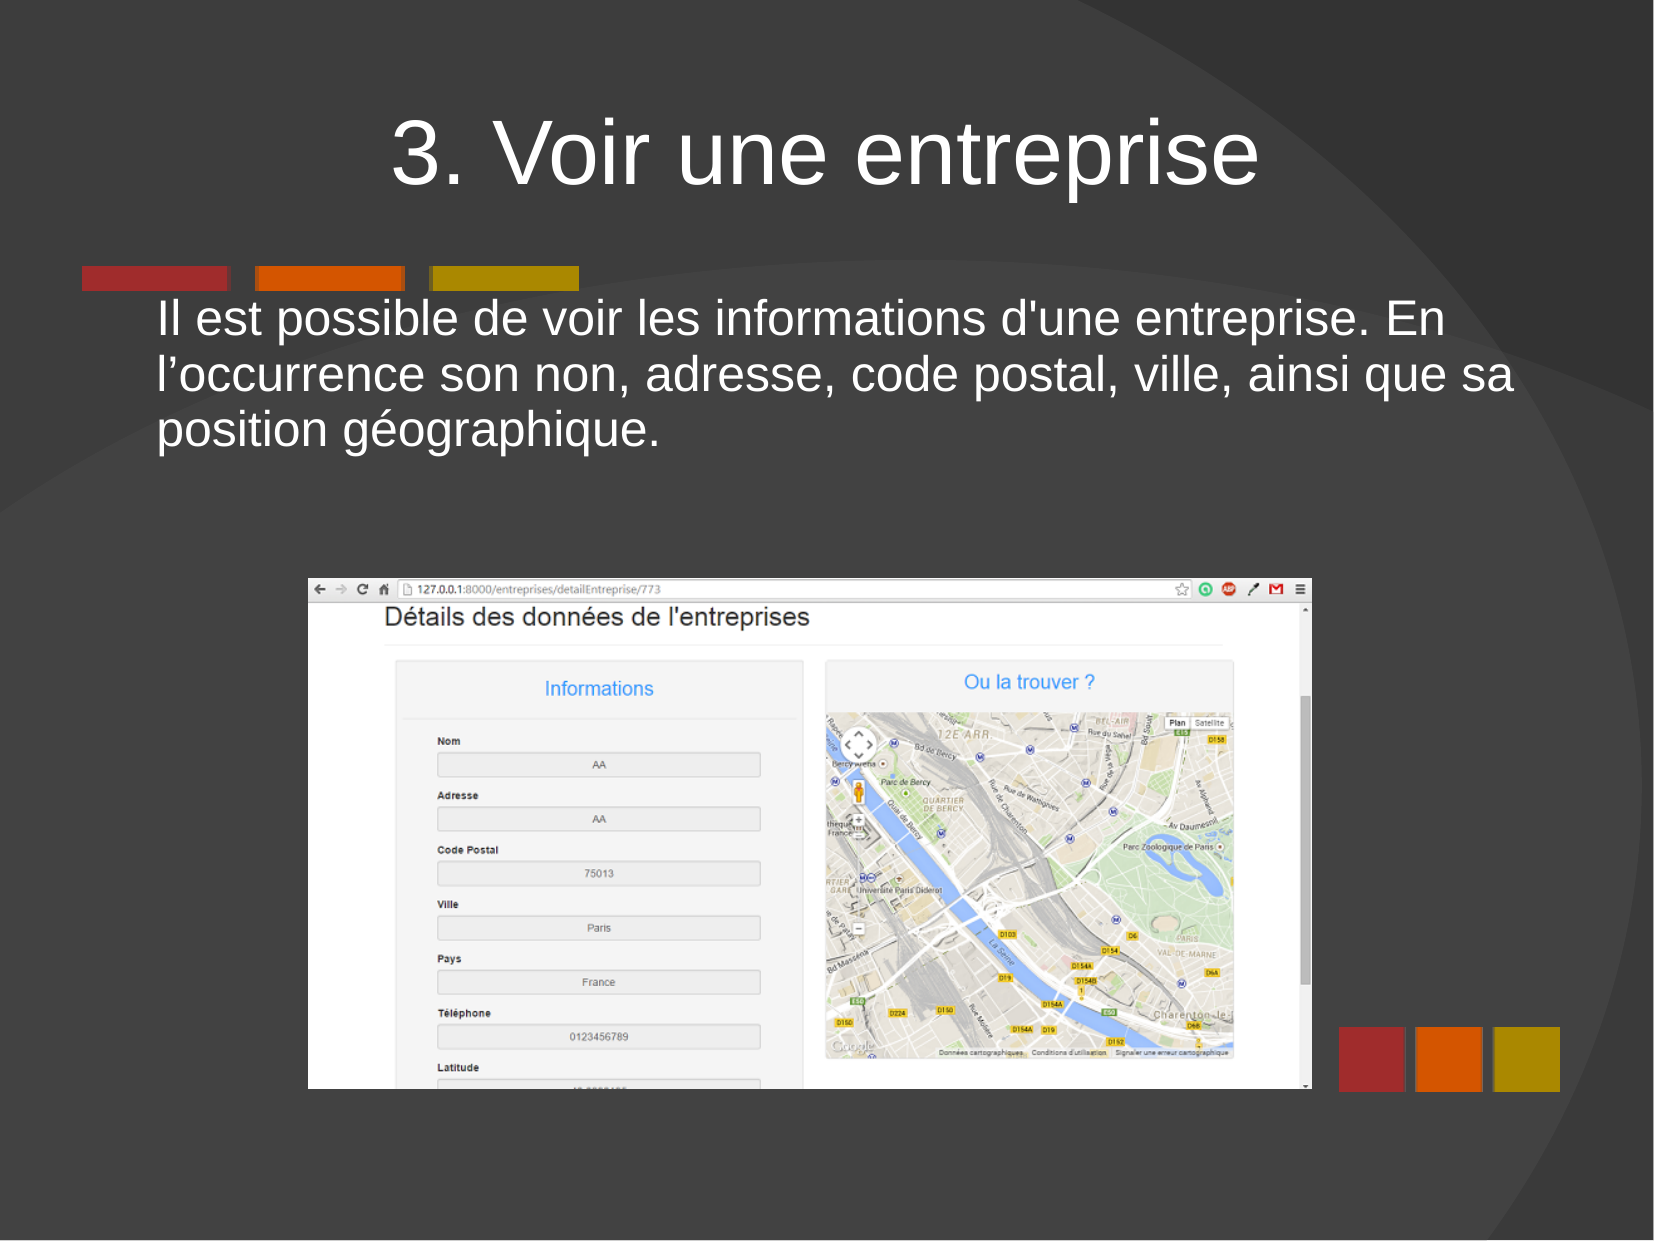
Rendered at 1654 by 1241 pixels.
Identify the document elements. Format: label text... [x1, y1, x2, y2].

title 3. Voir une entreprise [82, 49, 1571, 257]
list Il est possible de voir les informations d'une entreprise. En l’occurrence son non, adresse, code postal, ville, ainsi que sa position géographique. [85, 290, 1574, 1010]
picture [1339, 1027, 1560, 1092]
picture [308, 578, 1312, 1089]
picture [82, 266, 579, 291]
